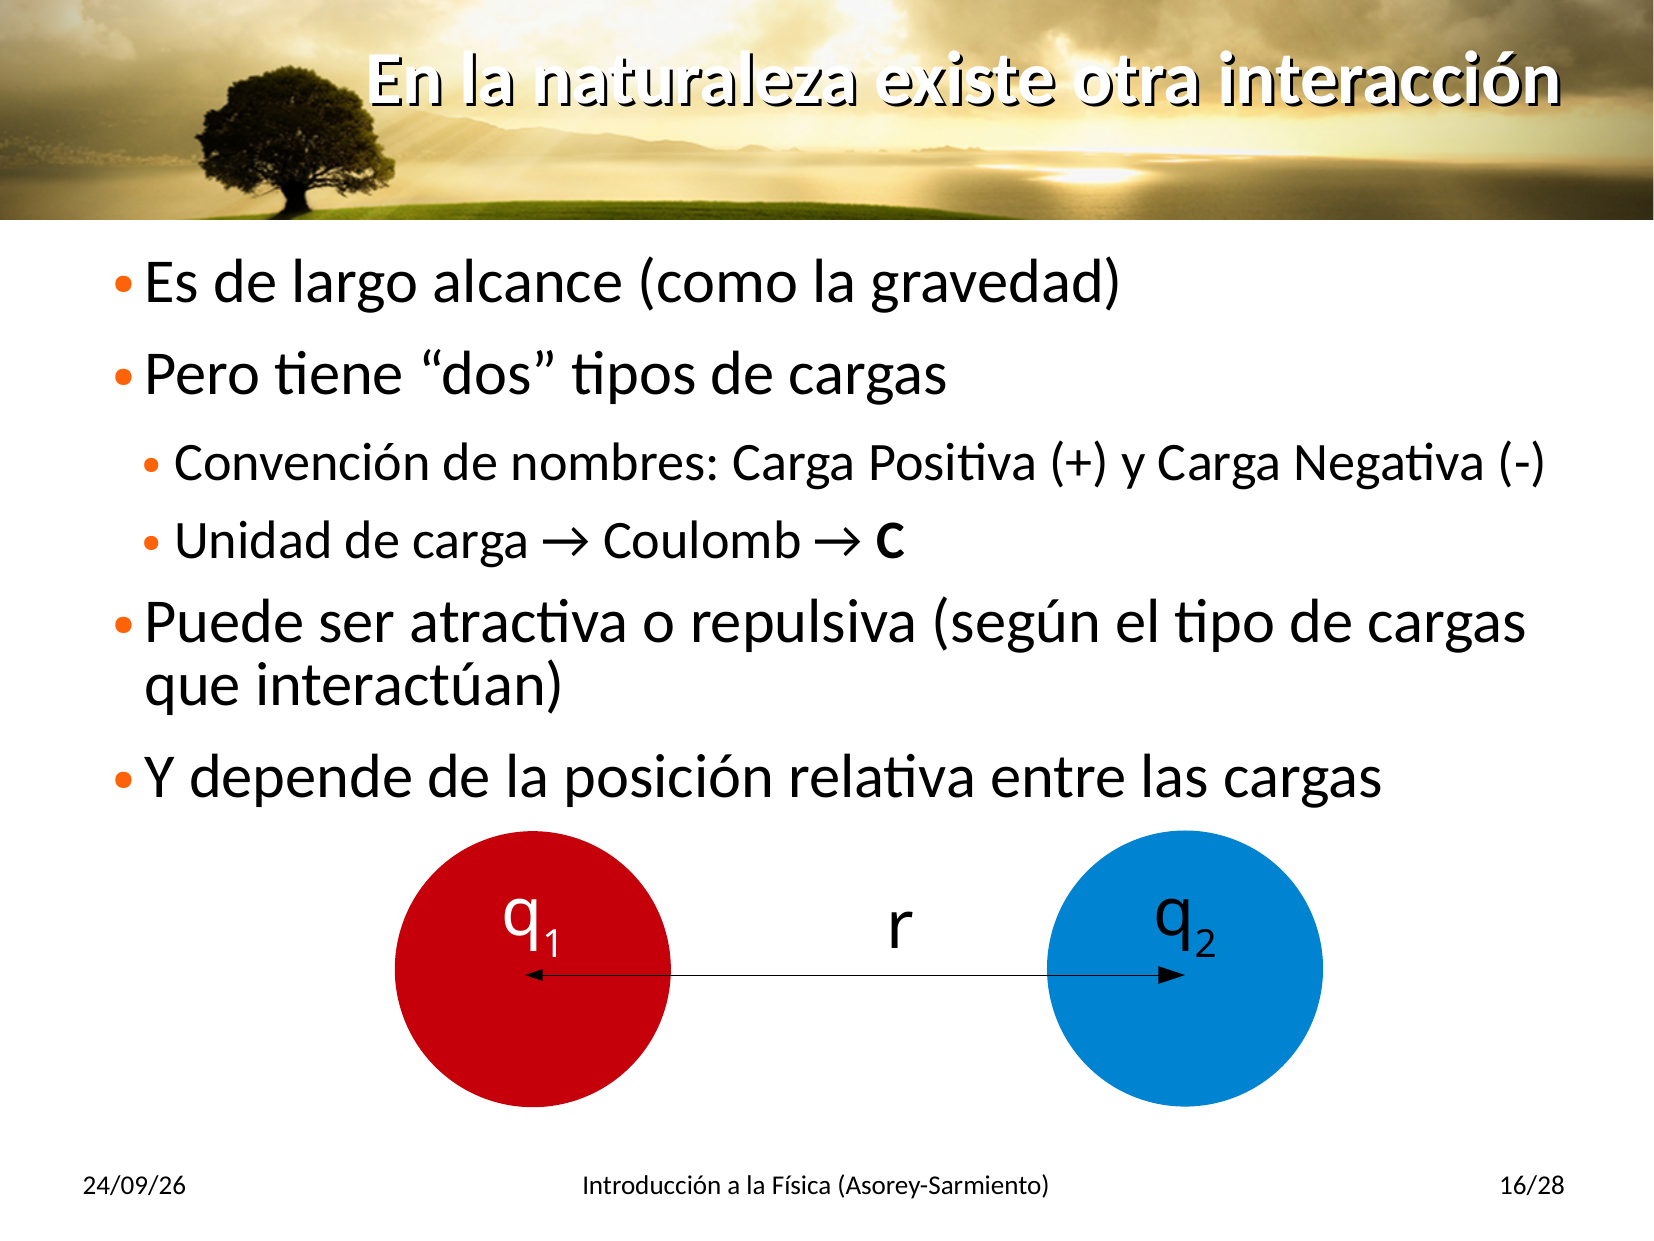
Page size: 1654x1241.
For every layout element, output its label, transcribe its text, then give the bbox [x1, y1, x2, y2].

list Es de largo alcance (como la gravedad) Pero tiene “dos” tipos de cargas Convención de nombres: Carga Positiva (+) y Carga Negativa (-) Unidad de carga → Coulomb → C Puede ser atractiva o repulsiva (según el tipo de cargas que interactúan) Y depende de la posición relativa entre las cargas [82, 255, 1571, 1156]
picture [0, 0, 1654, 220]
text_box q2 [1050, 833, 1321, 1104]
title En la naturaleza existe otra interacción [75, 19, 1564, 151]
text_box q1 [397, 834, 668, 1105]
text_box r [871, 870, 924, 959]
